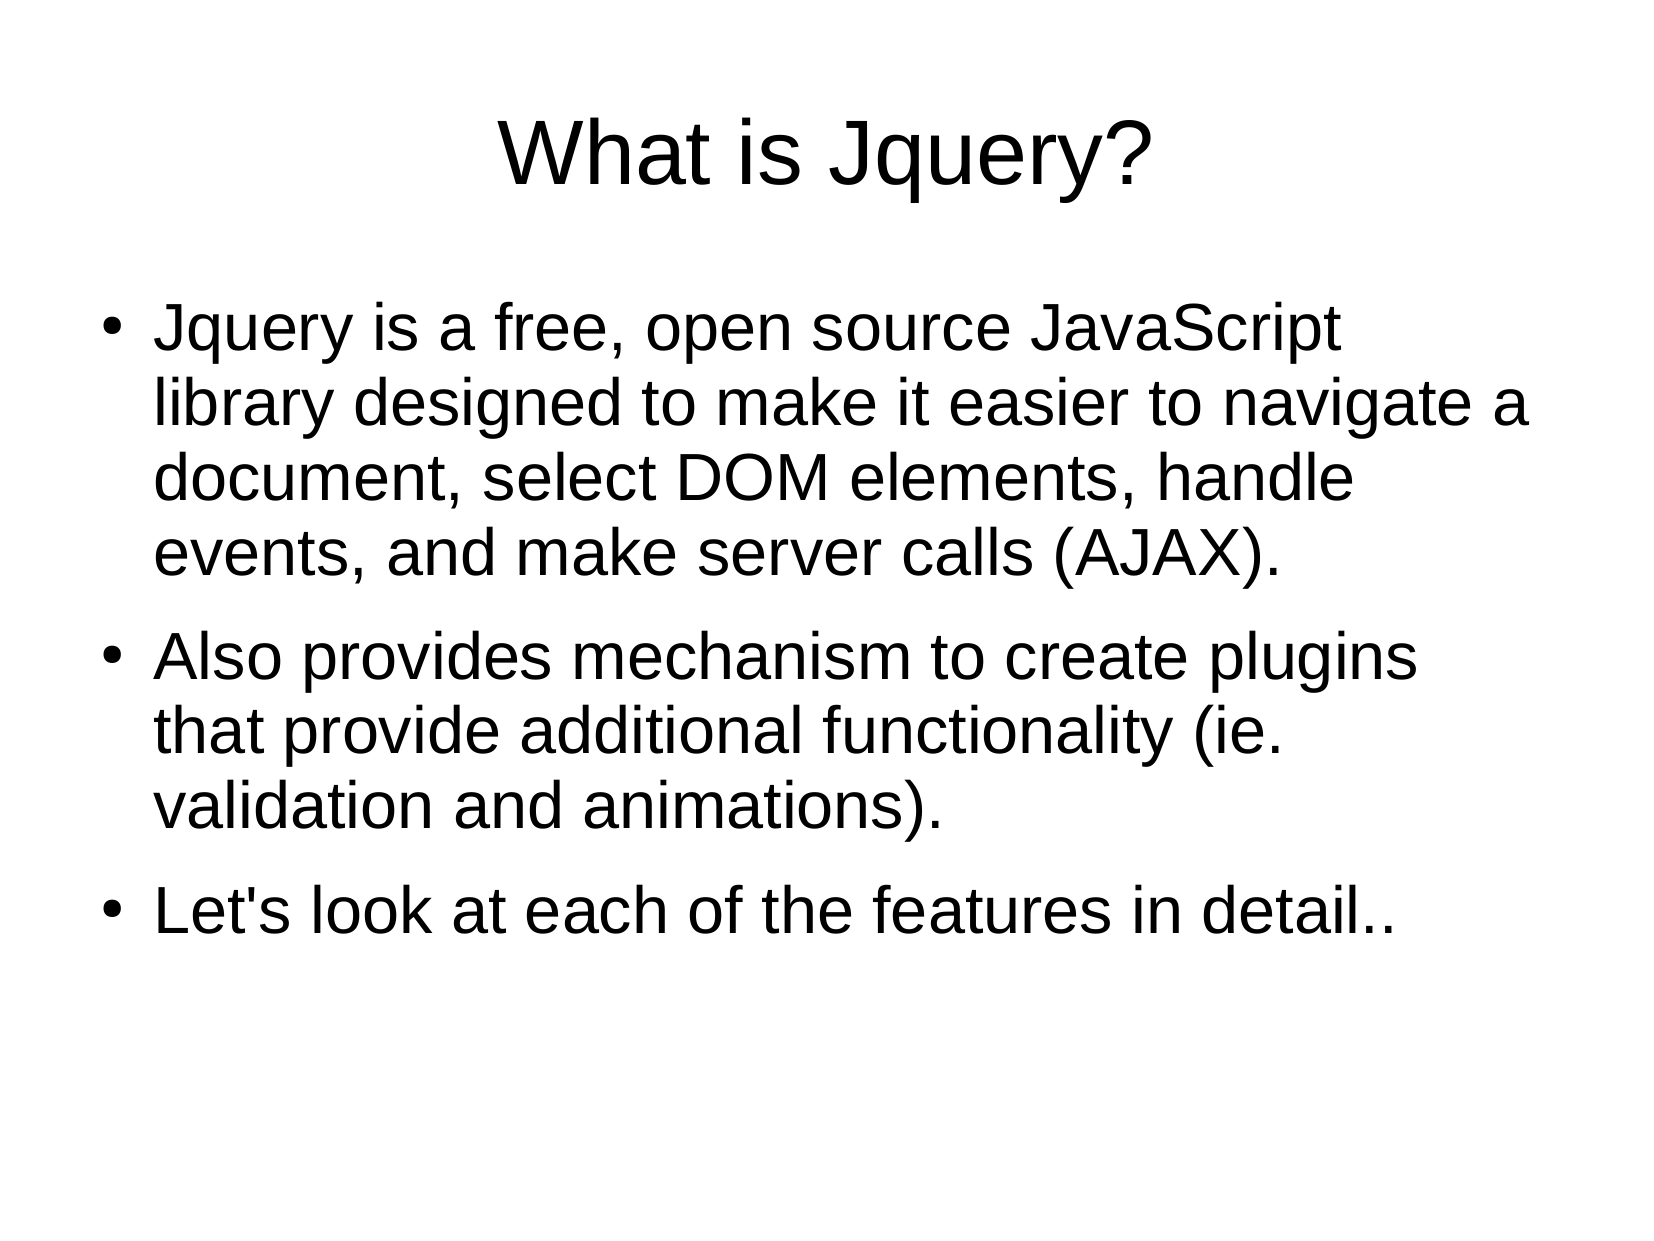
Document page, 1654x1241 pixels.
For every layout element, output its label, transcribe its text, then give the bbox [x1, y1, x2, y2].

title What is Jquery? [82, 49, 1571, 257]
list Jquery is a free, open source JavaScript library designed to make it easier to navigate a document, select DOM elements, handle events, and make server calls (AJAX). Also provides mechanism to create plugins that provide additional functionality (ie. validation and animations). Let's look at each of the features in detail.. [82, 290, 1538, 1010]
